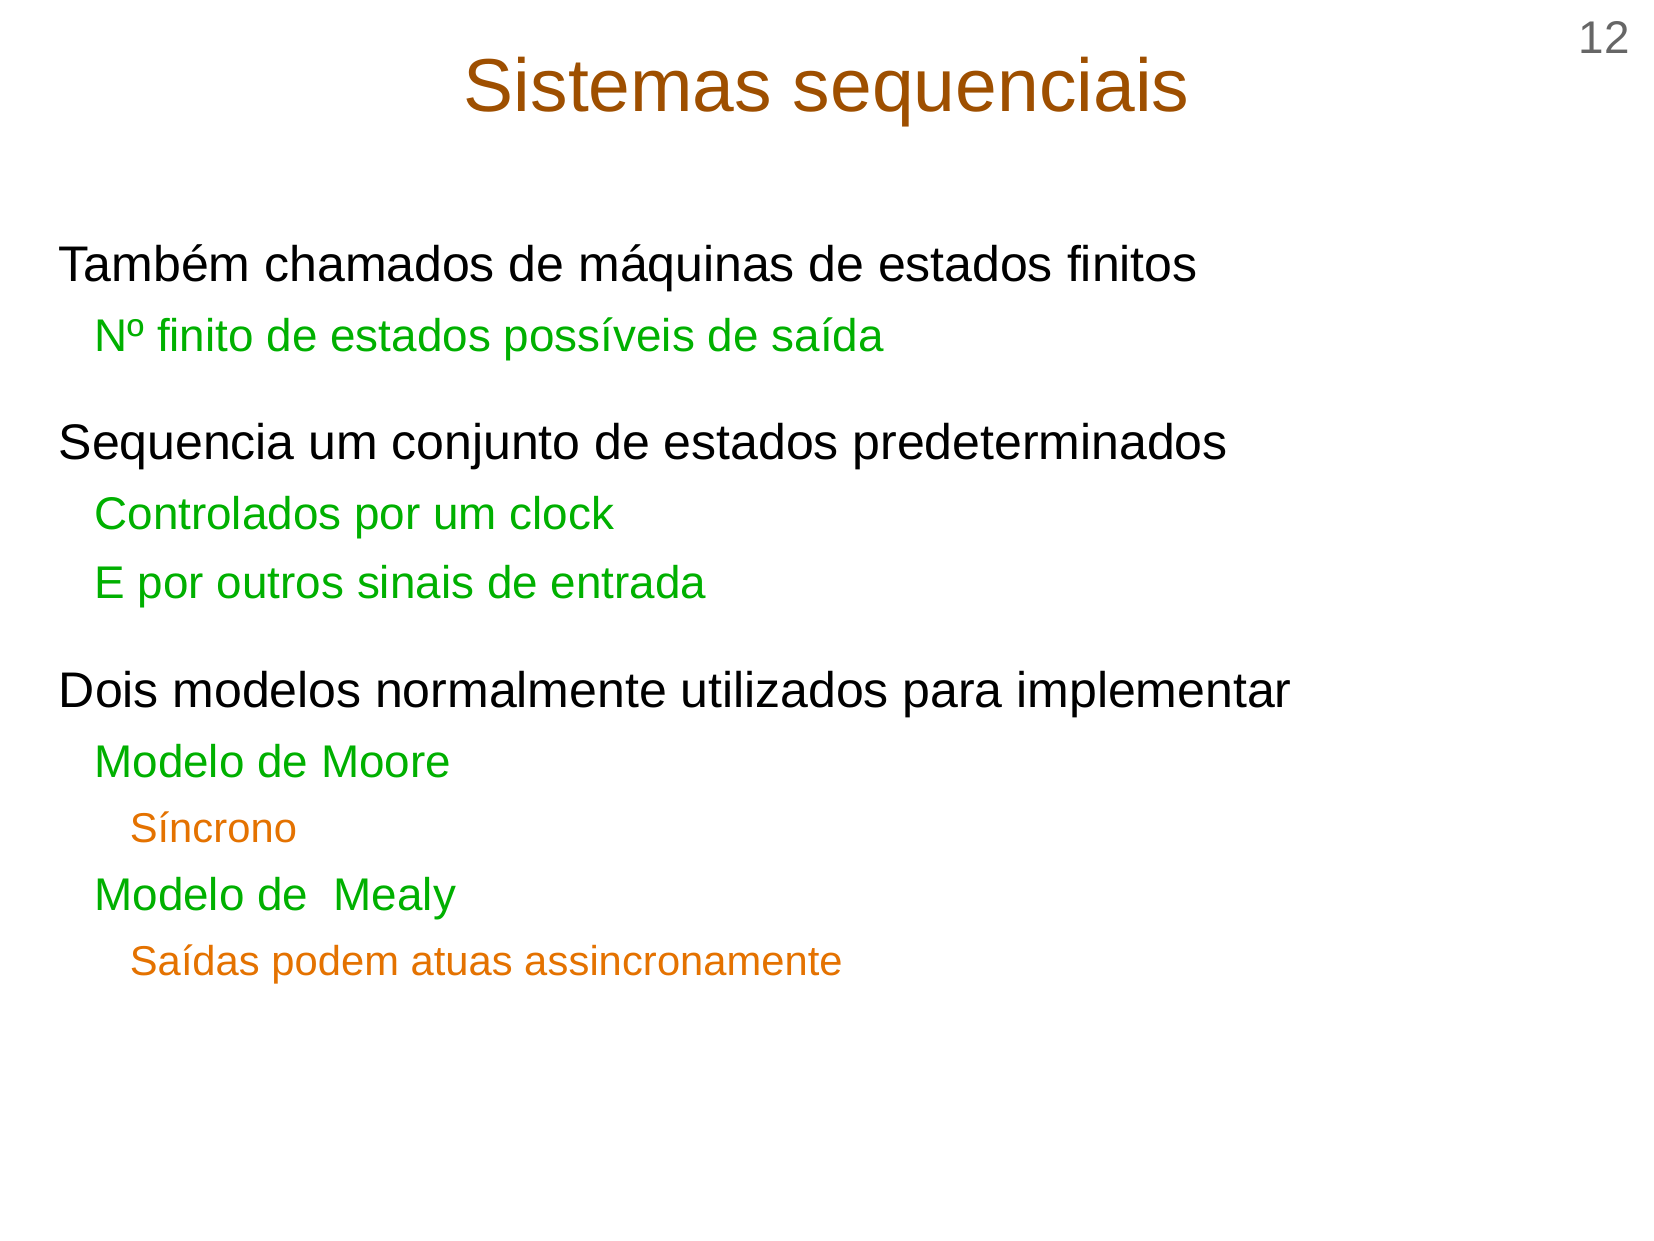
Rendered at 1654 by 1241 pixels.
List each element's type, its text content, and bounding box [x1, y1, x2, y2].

list Também chamados de máquinas de estados finitos Nº finito de estados possíveis de saída Sequencia um conjunto de estados predeterminados Controlados por um clock E por outros sinais de entrada Dois modelos normalmente utilizados para implementar Modelo de Moore Síncrono Modelo de Mealy Saídas podem atuas assincronamente [59, 236, 1595, 1211]
title Sistemas sequenciais [59, 29, 1595, 148]
